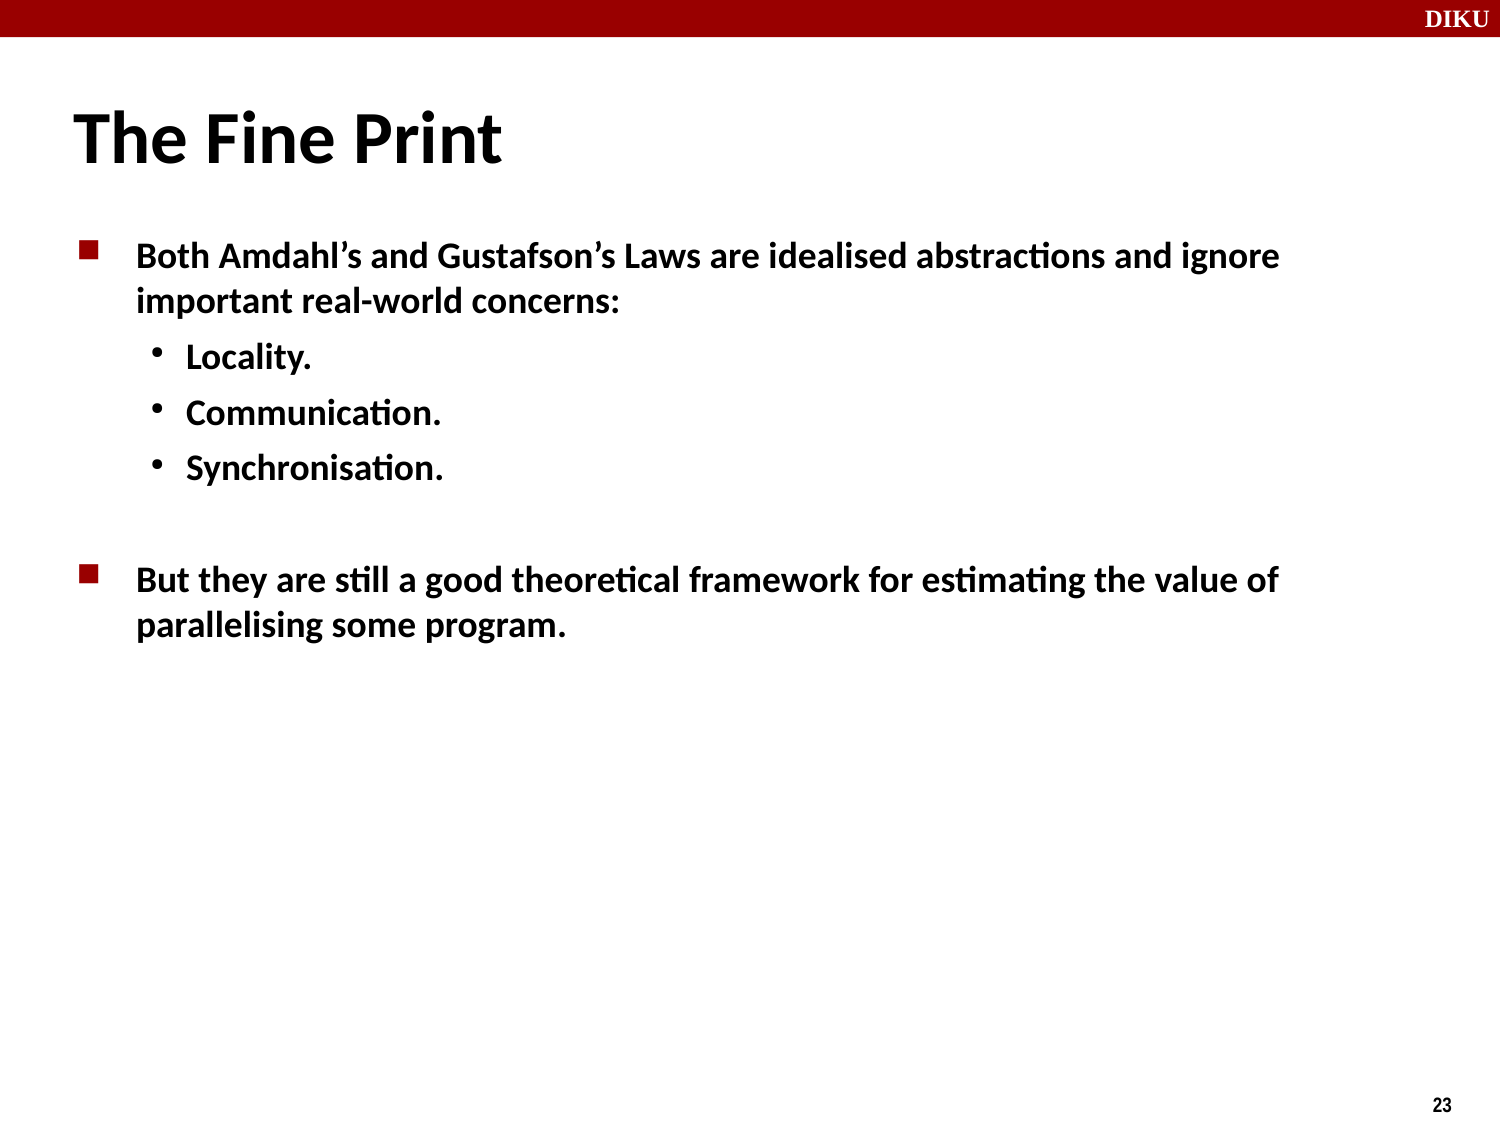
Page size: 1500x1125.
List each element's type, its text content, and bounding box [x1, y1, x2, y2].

text_box Both Amdahl’s and Gustafson’s Laws are idealised abstractions and ignore important real-world concerns: Locality. Communication. Synchronisation. But they are still a good theoretical framework for estimating the value of parallelising some program. [65, 223, 1361, 1039]
text_box The Fine Print [58, 71, 1304, 197]
